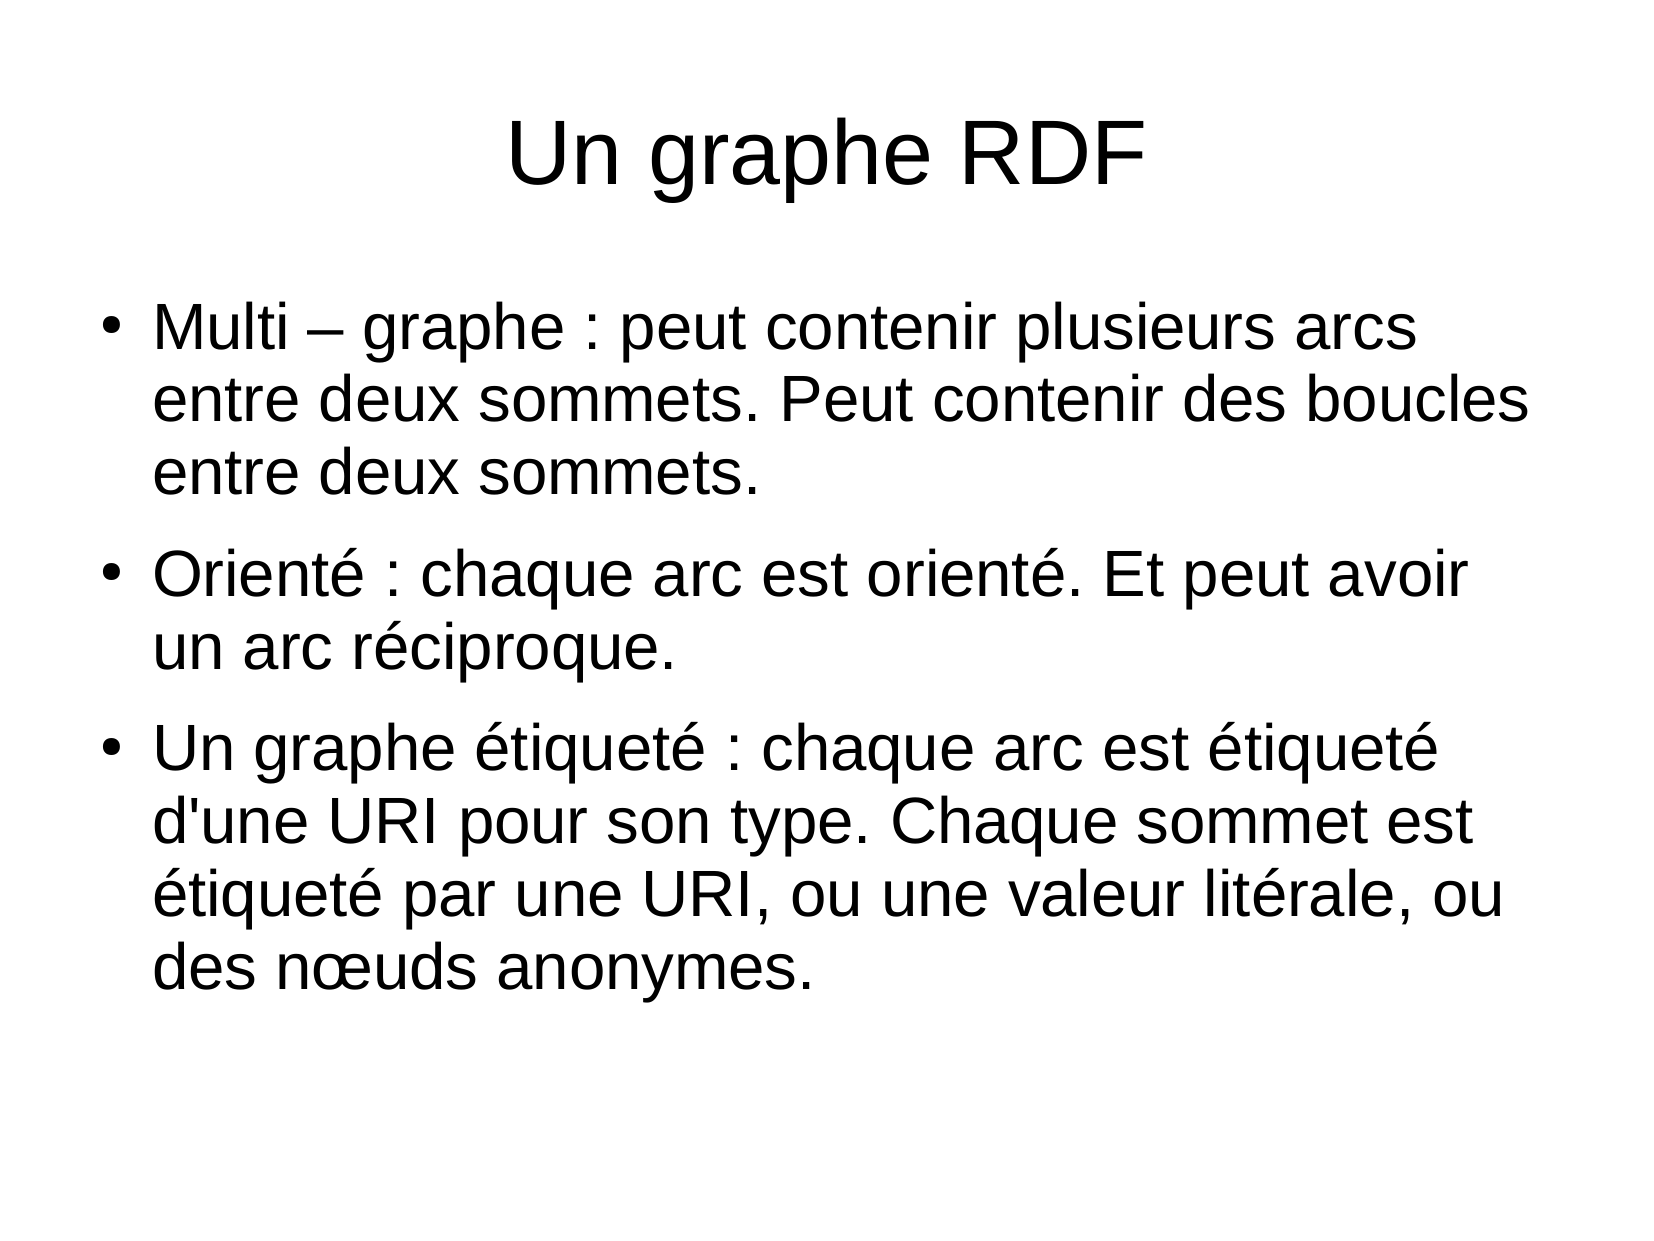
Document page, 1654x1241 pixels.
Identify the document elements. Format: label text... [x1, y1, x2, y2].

title Un graphe RDF [82, 49, 1571, 257]
list Multi – graphe : peut contenir plusieurs arcs entre deux sommets. Peut contenir des boucles entre deux sommets. Orienté : chaque arc est orienté. Et peut avoir un arc réciproque. Un graphe étiqueté : chaque arc est étiqueté d'une URI pour son type. Chaque sommet est étiqueté par une URI, ou une valeur litérale, ou des nœuds anonymes. [82, 290, 1538, 1010]
